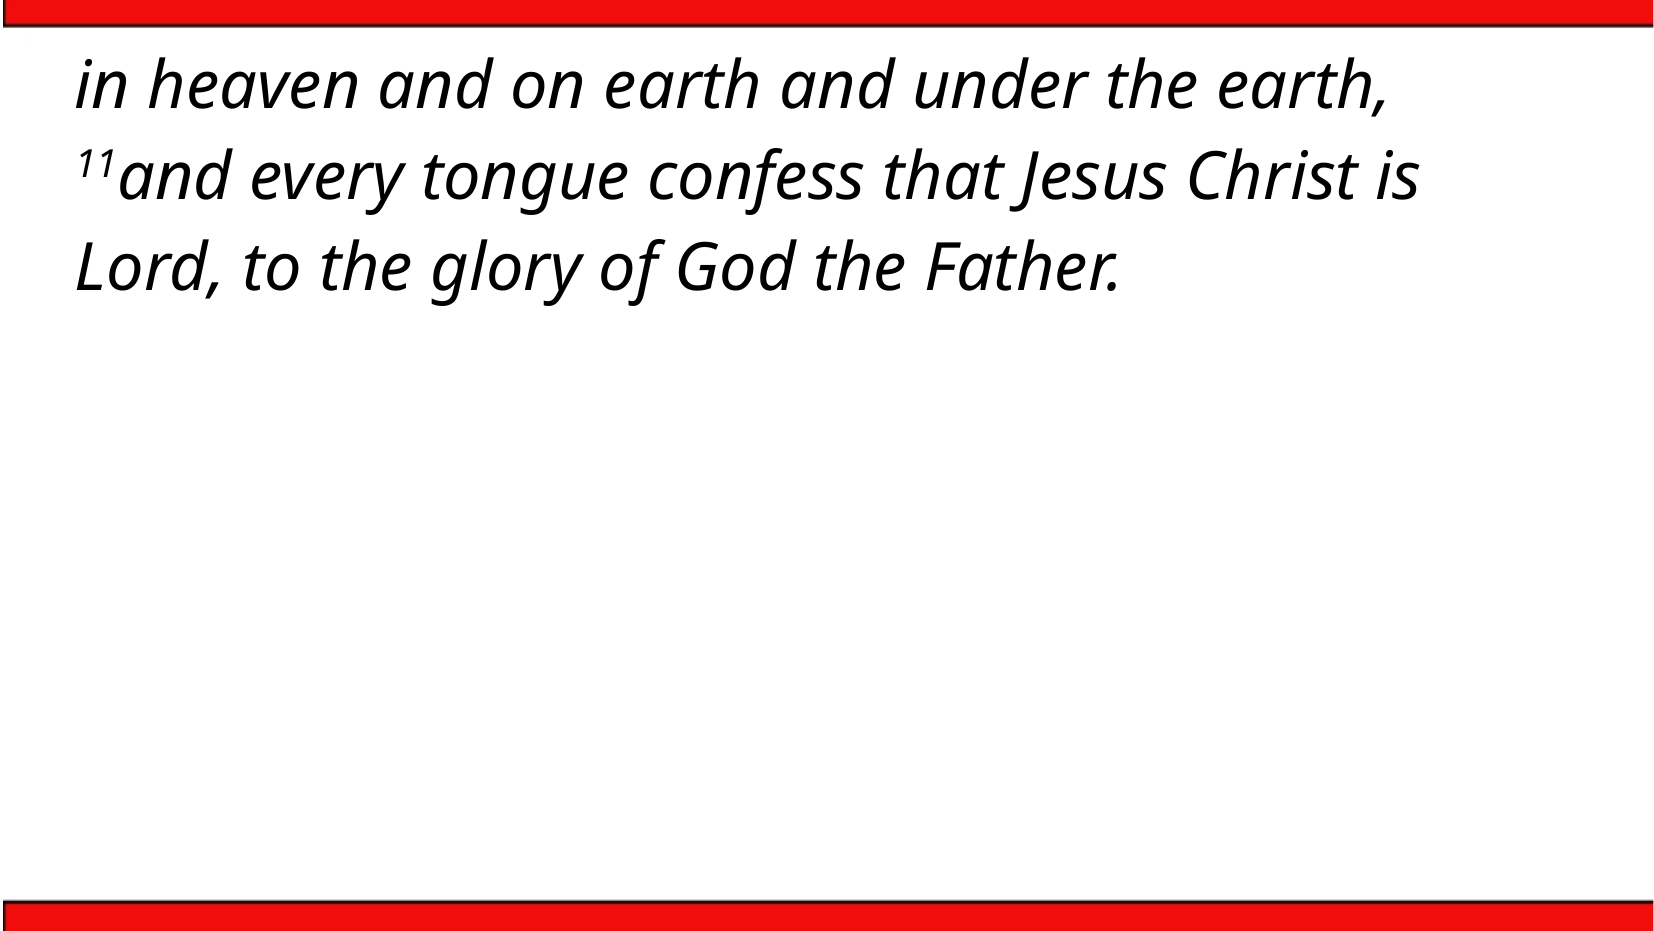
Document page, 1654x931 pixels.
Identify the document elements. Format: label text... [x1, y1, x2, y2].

picture [3, 0, 1654, 931]
text_box in heaven and on earth and under the earth, 11and every tongue confess that Jesus Christ is Lord, to the glory of God the Father. [60, 30, 1591, 312]
